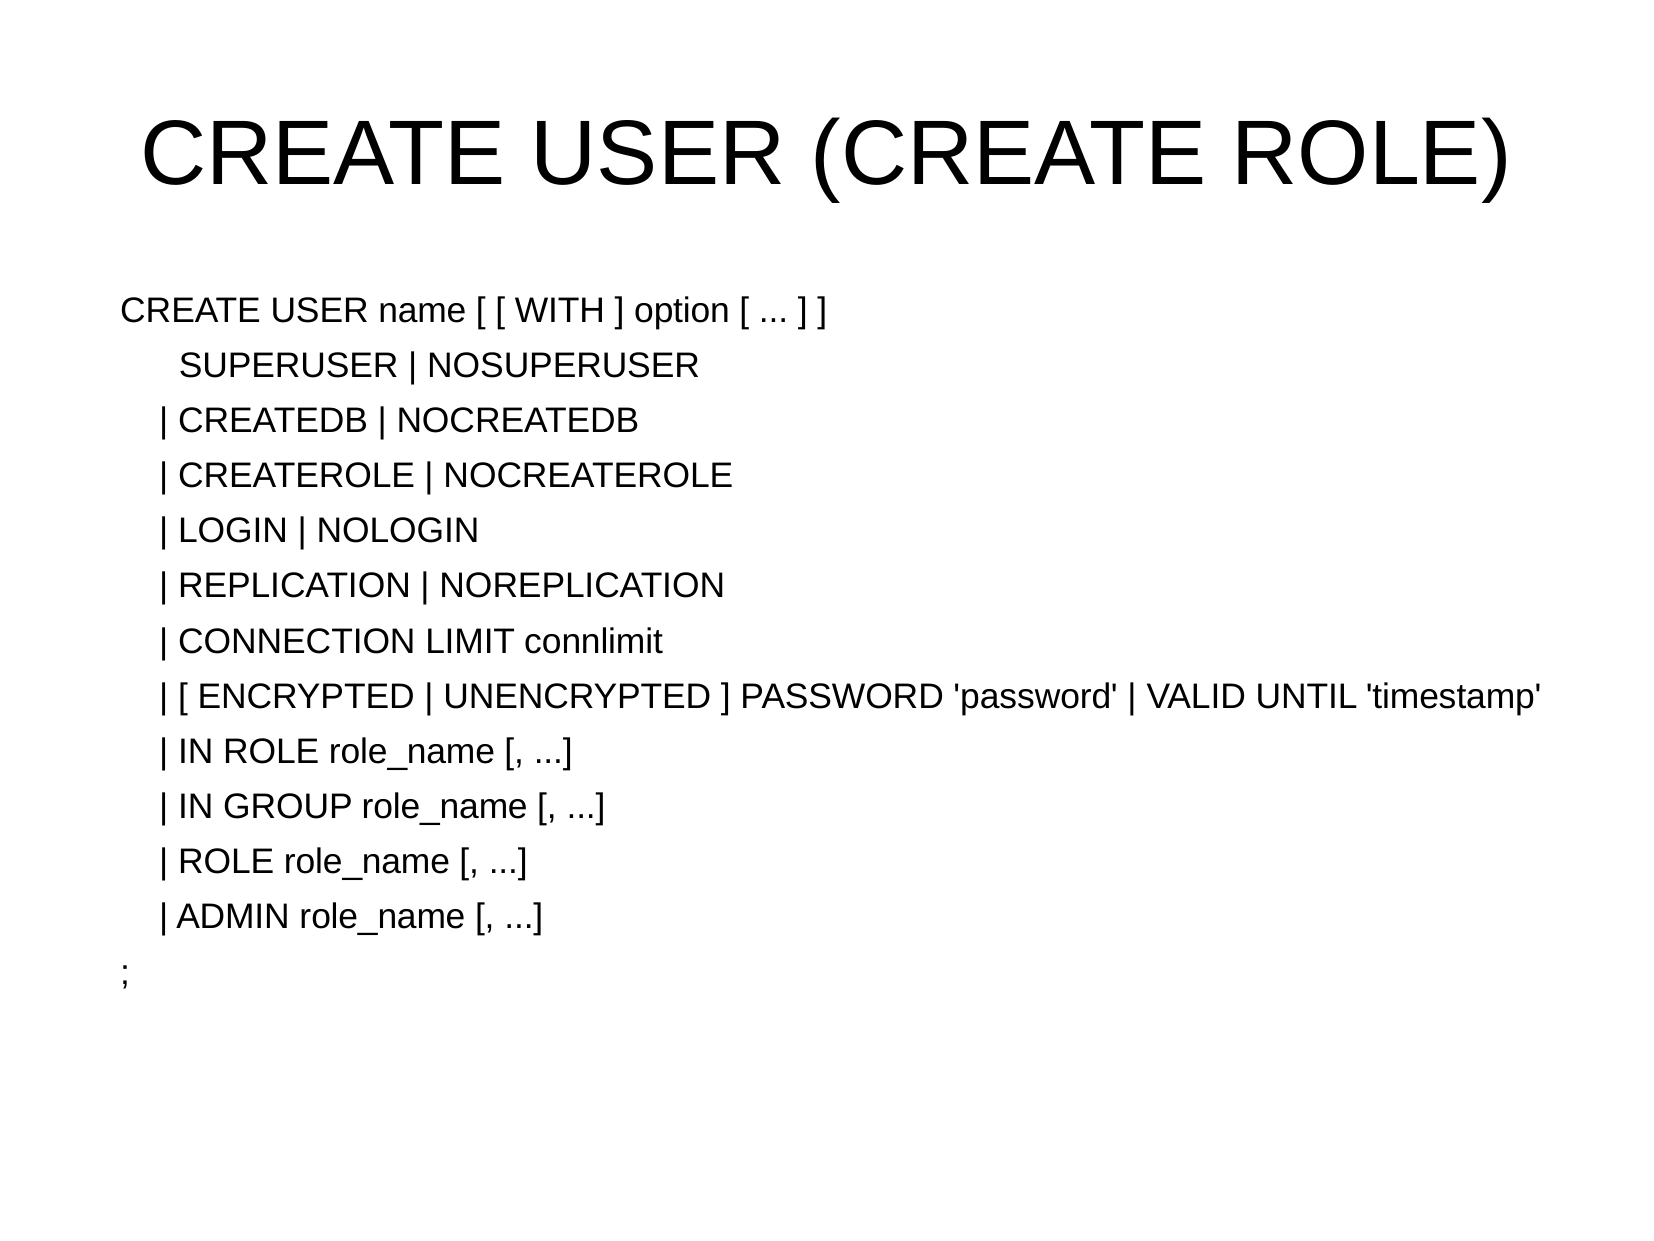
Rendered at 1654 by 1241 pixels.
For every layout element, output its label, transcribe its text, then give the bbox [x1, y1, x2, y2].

title CREATE USER (CREATE ROLE) [82, 49, 1571, 257]
list CREATE USER name [ [ WITH ] option [ ... ] ] SUPERUSER | NOSUPERUSER | CREATEDB | NOCREATEDB | CREATEROLE | NOCREATEROLE | LOGIN | NOLOGIN | REPLICATION | NOREPLICATION | CONNECTION LIMIT connlimit | [ ENCRYPTED | UNENCRYPTED ] PASSWORD 'password' | VALID UNTIL 'timestamp' | IN ROLE role_name [, ...] | IN GROUP role_name [, ...] | ROLE role_name [, ...] | ADMIN role_name [, ...] ; [82, 290, 1571, 1010]
